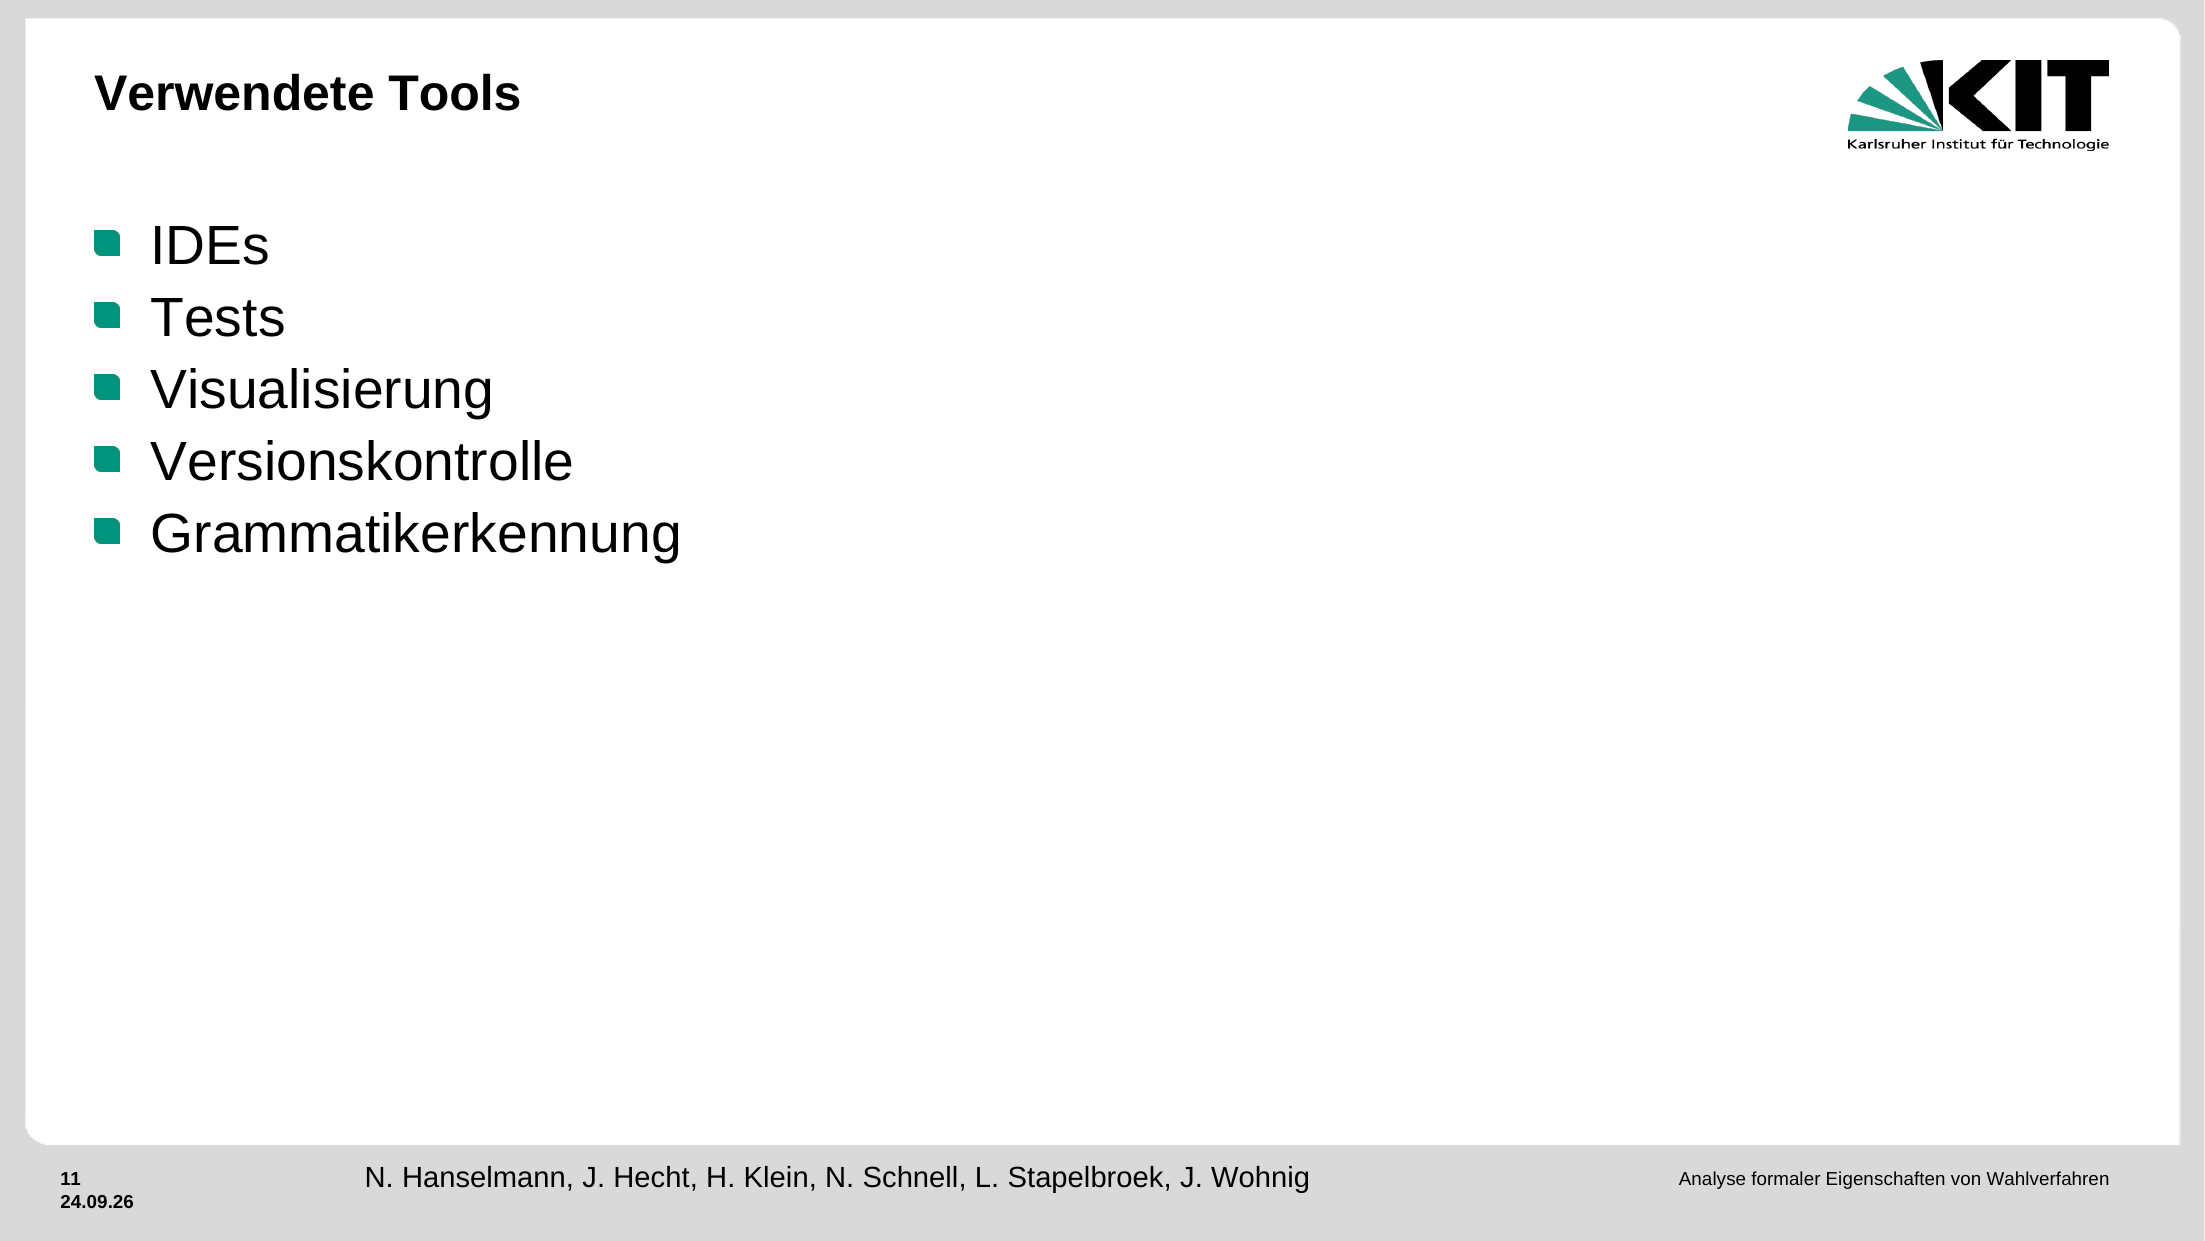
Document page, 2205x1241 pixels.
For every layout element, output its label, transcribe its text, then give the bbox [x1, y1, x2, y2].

list IDEs Tests Visualisierung Versionskontrolle Grammatikerkennung [94, 216, 2084, 1102]
picture [0, 0, 2205, 1241]
title Verwendete Tools [94, 60, 1761, 162]
